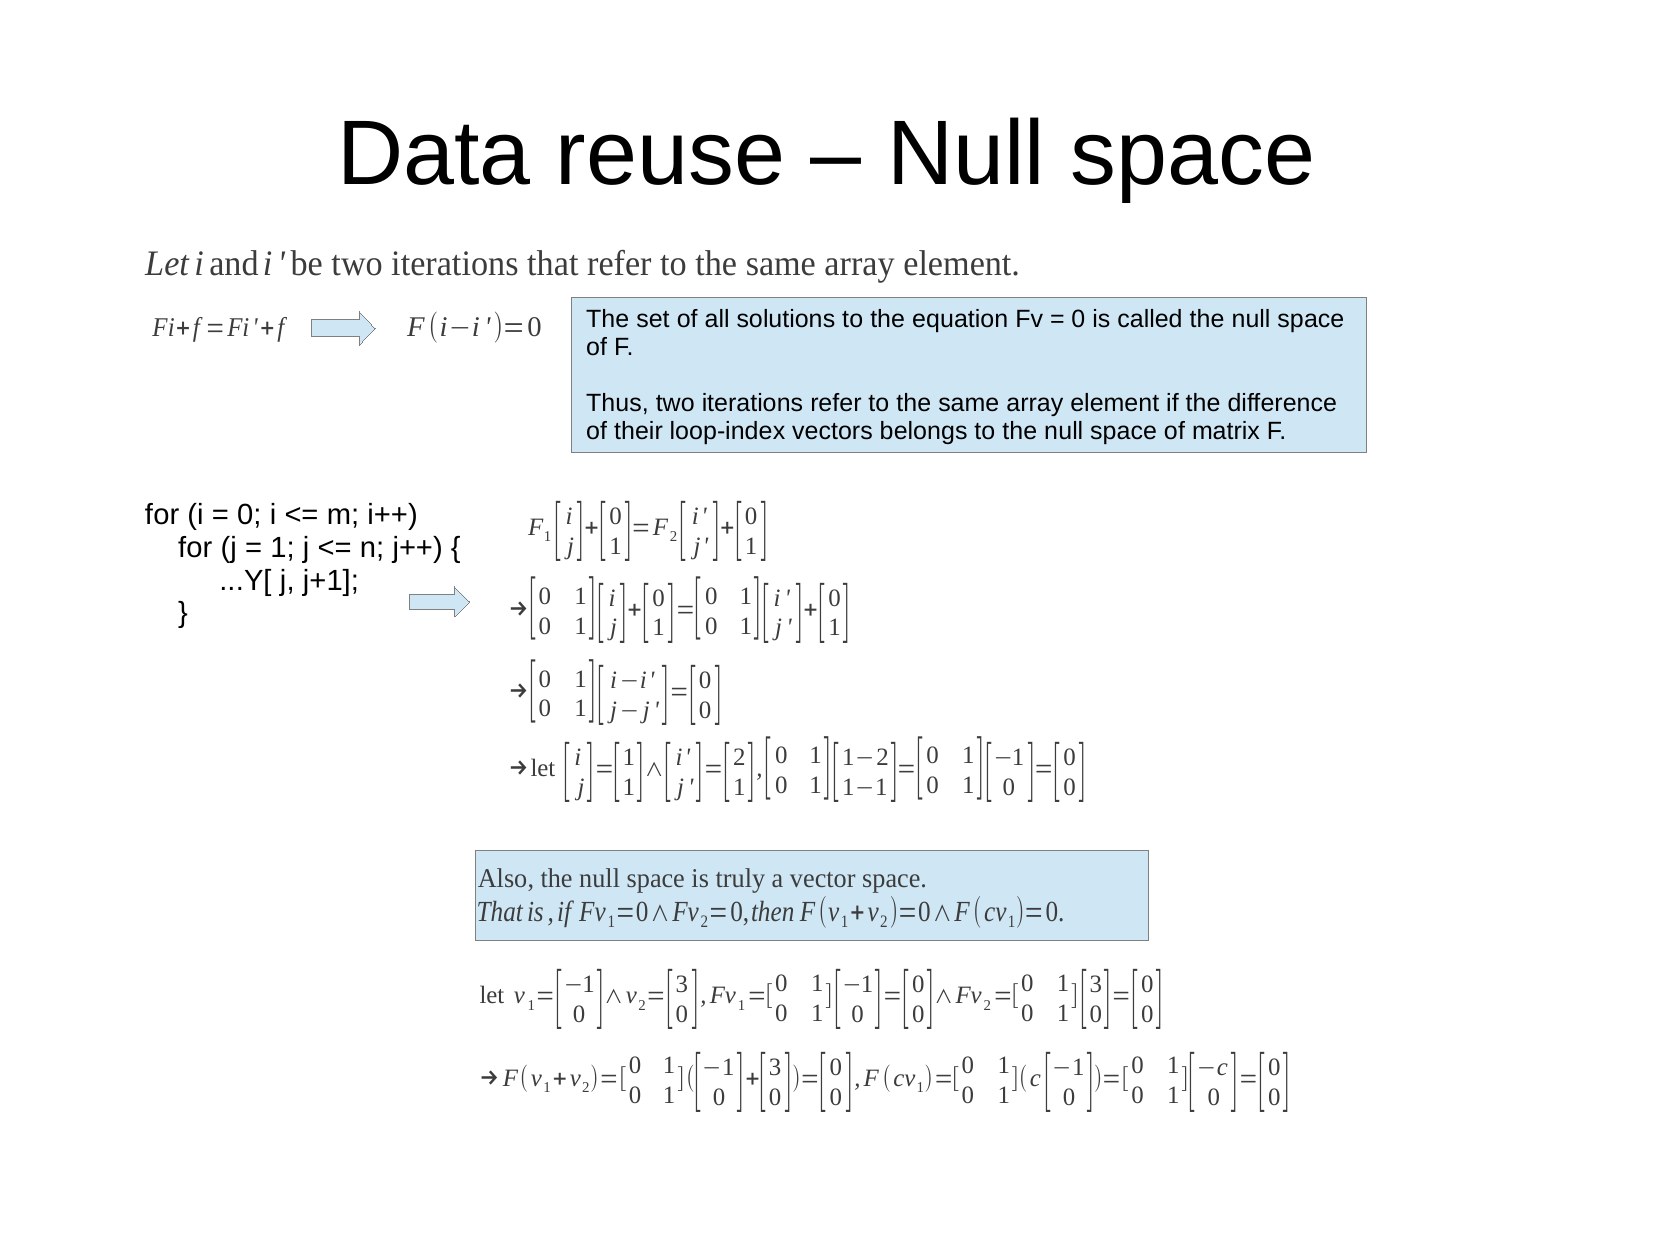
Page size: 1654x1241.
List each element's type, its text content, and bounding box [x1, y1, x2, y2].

text_box [409, 586, 470, 617]
text_box The set of all solutions to the equation Fv = 0 is called the null space of F. Thus, two iterations refer to the same array element if the difference of their loop-index vectors belongs to the null space of matrix F. [571, 297, 1367, 453]
chart [469, 863, 1071, 932]
chart [473, 1048, 1296, 1114]
text_box [475, 850, 1149, 941]
chart [520, 499, 773, 563]
chart [398, 309, 549, 344]
title Data reuse – Null space [82, 49, 1571, 257]
chart [502, 659, 727, 727]
text_box for (i = 0; i <= m; i++) for (j = 1; j <= n; j++) { ...Y[ j, j+1]; } [130, 490, 551, 637]
chart [144, 312, 295, 343]
chart [502, 735, 1092, 804]
chart [502, 576, 856, 644]
text_box [311, 311, 376, 346]
chart [134, 244, 1028, 285]
chart [473, 966, 1169, 1031]
